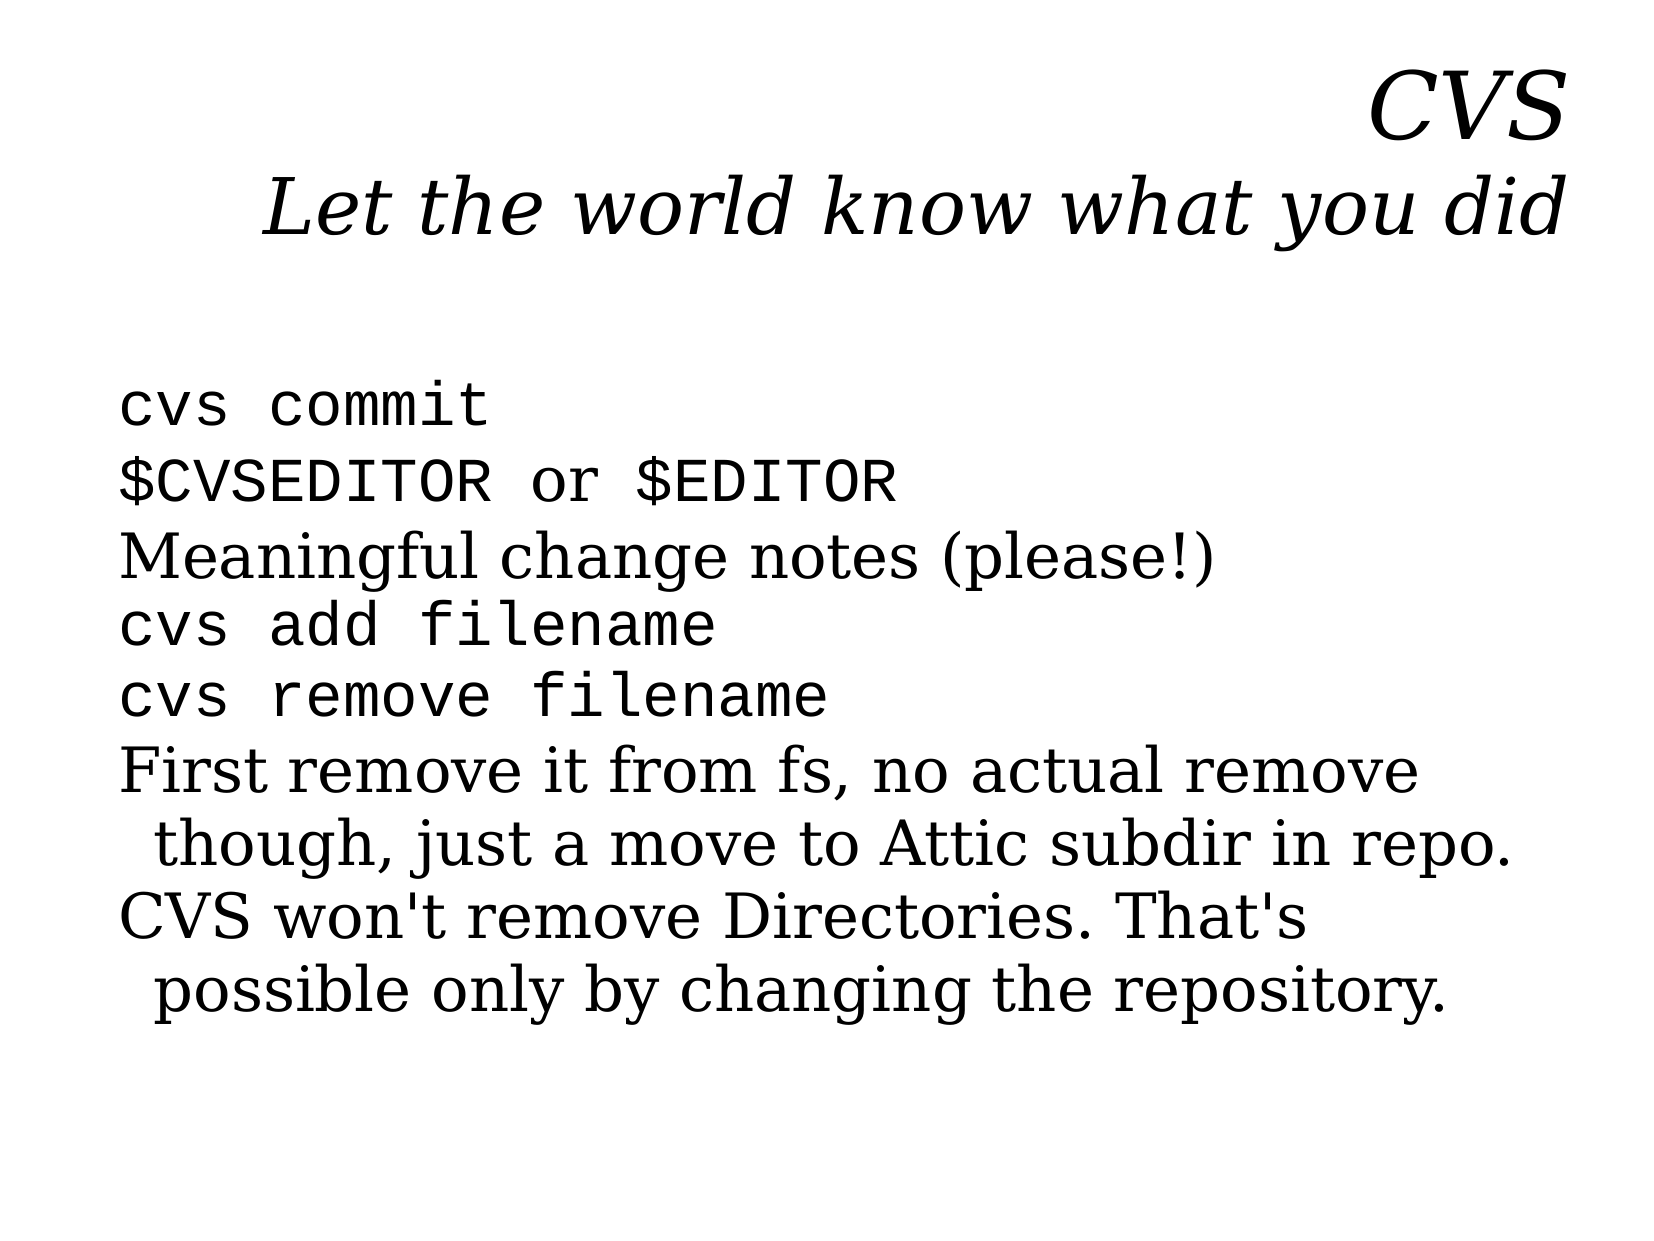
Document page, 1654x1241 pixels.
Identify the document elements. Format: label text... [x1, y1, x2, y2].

subtitle cvs commit $CVSEDITOR or $EDITOR Meaningful change notes (please!) cvs add filename cvs remove filename First remove it from fs, no actual remove though, just a move to Attic subdir in repo. CVS won't remove Directories. That's possible only by changing the repository. [82, 297, 1571, 1102]
title CVS Let the world know what you did [82, 52, 1571, 254]
